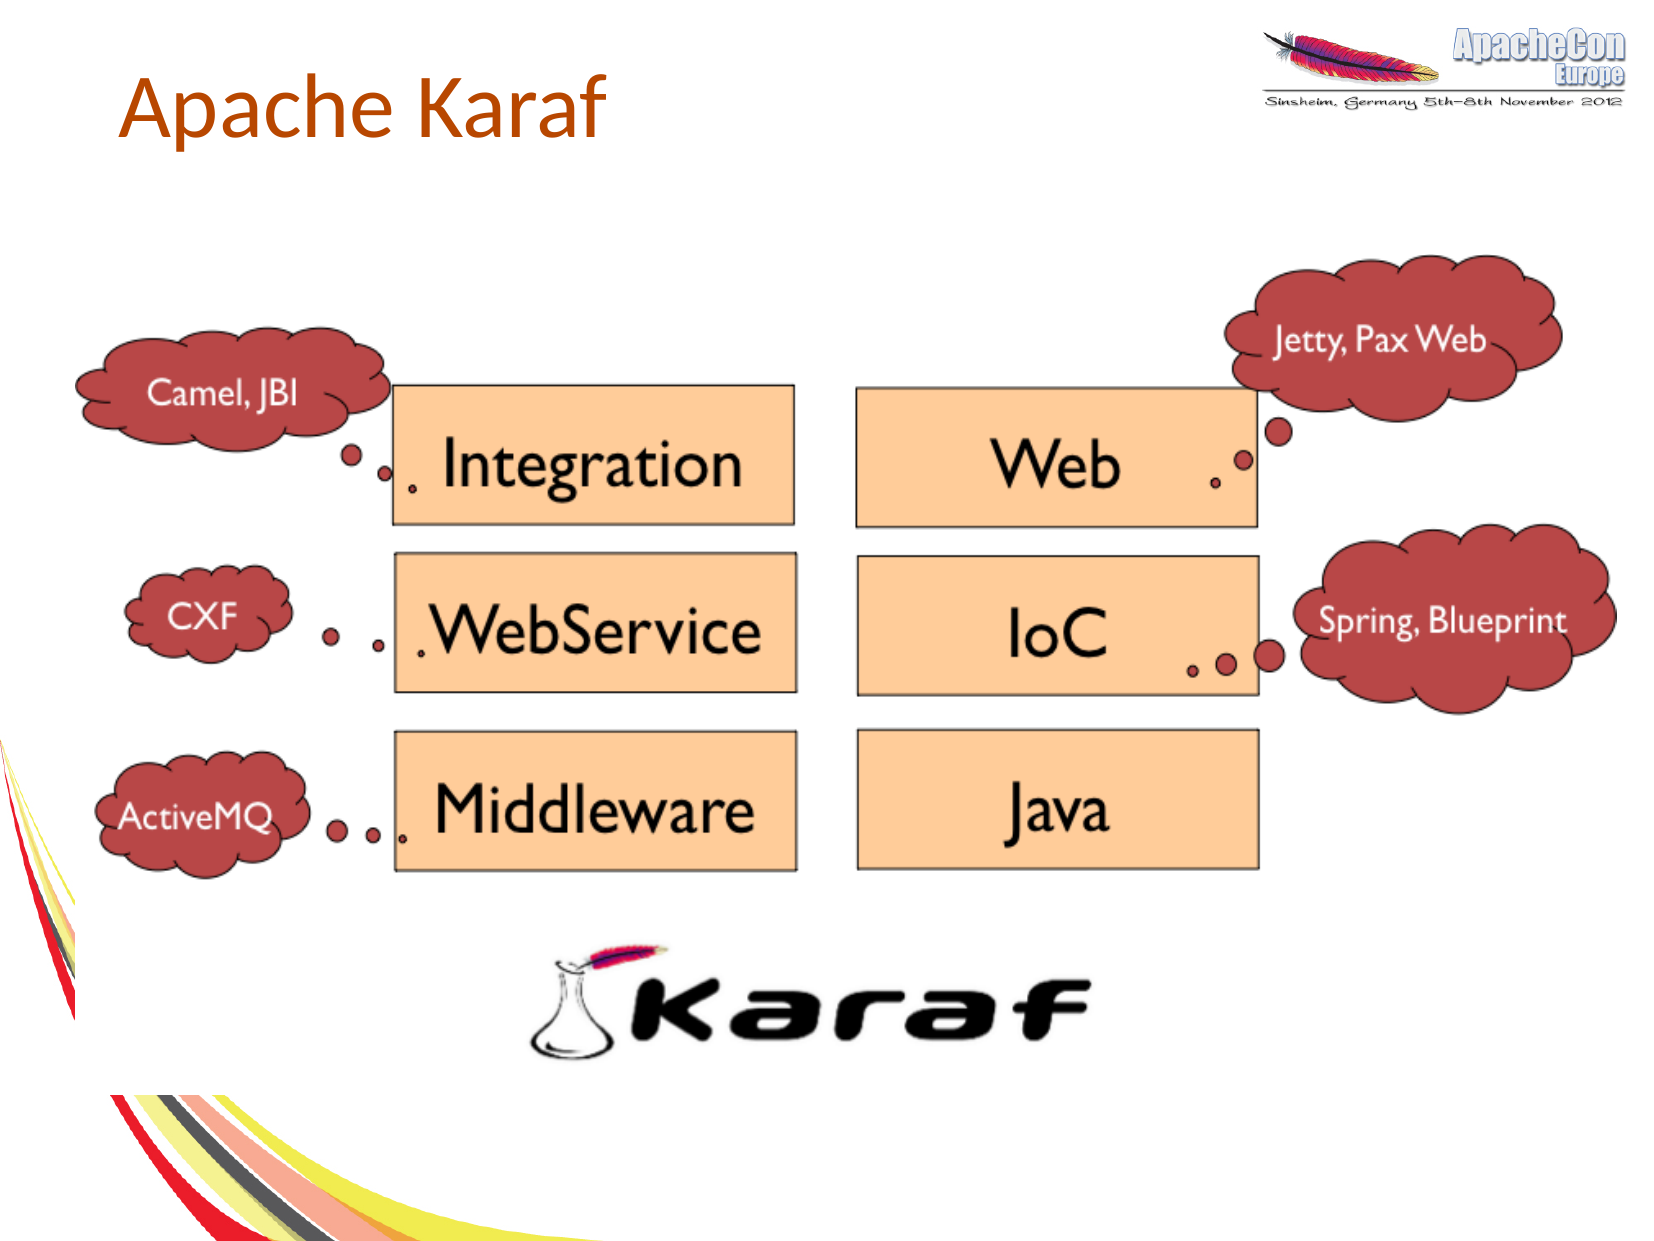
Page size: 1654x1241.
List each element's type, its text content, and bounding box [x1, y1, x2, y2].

picture [0, 0, 1654, 1241]
title Apache Karaf [59, 59, 1418, 171]
